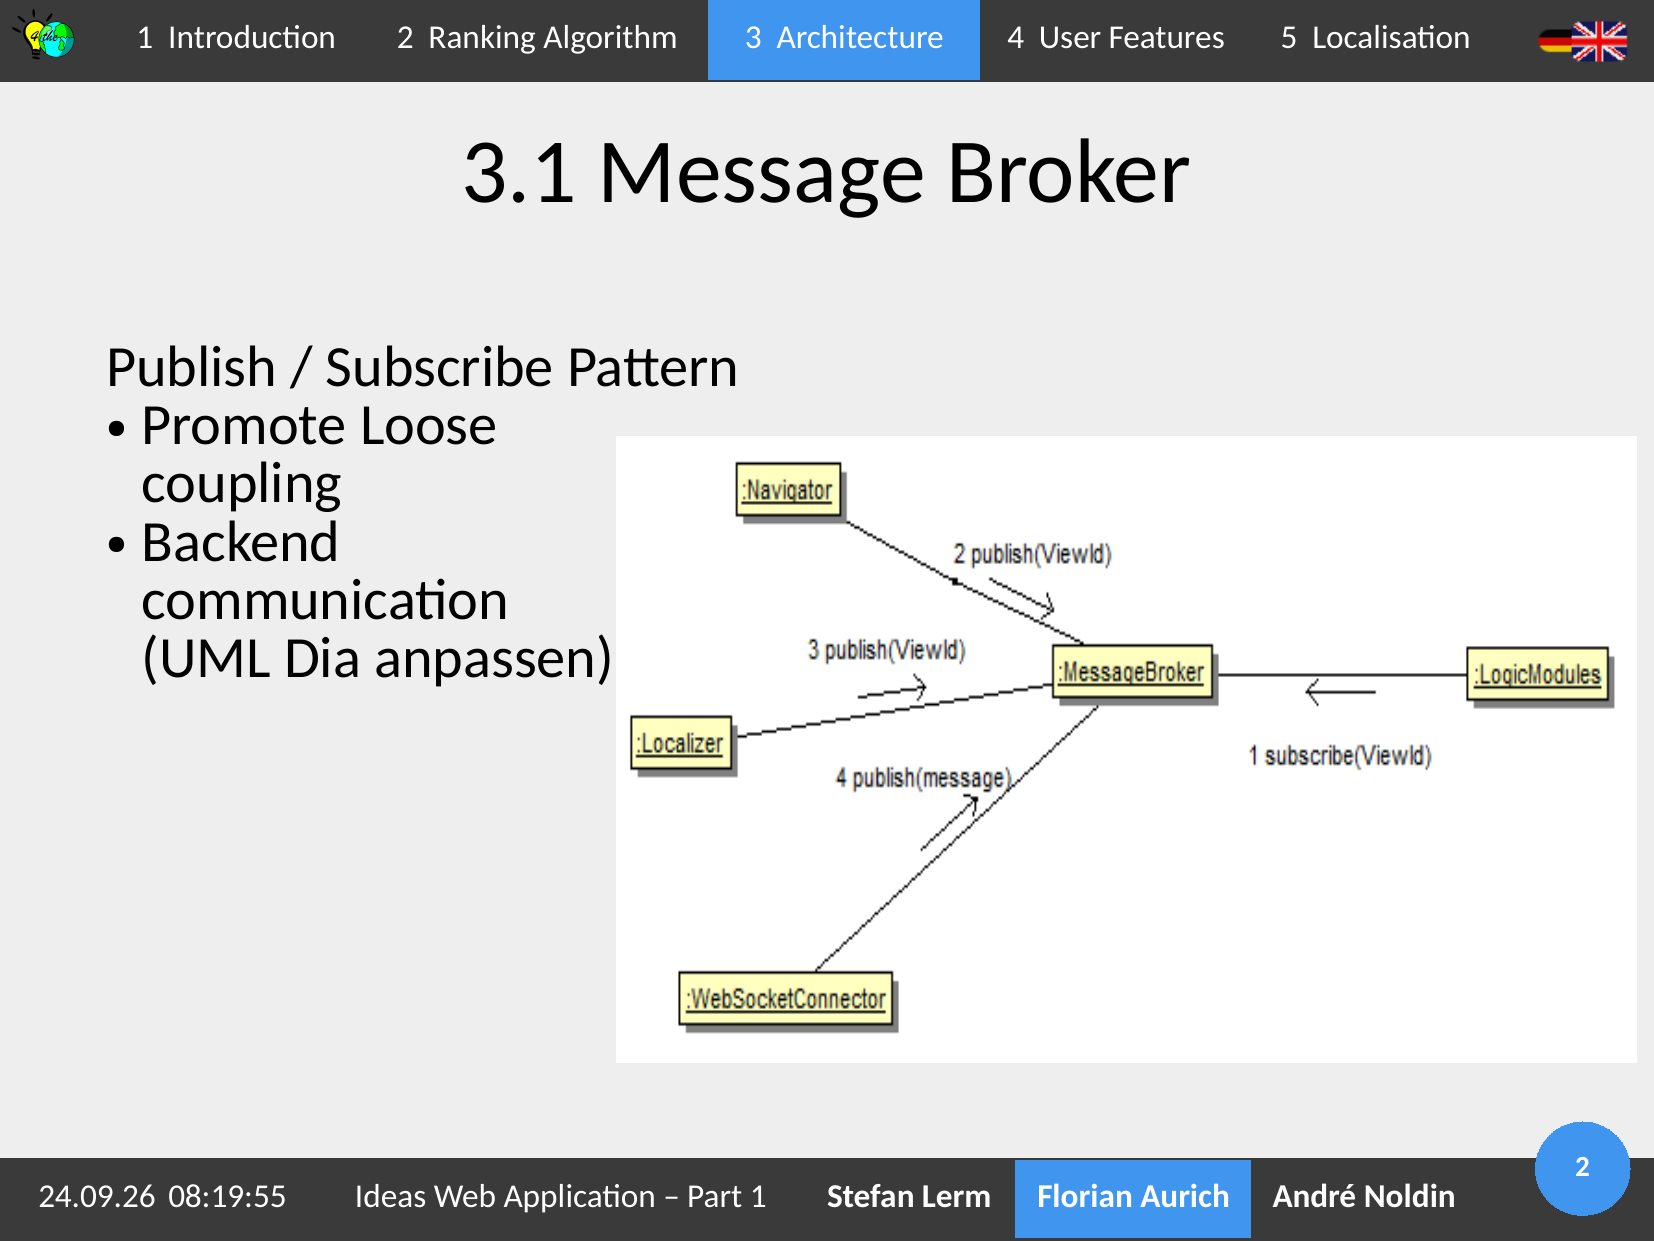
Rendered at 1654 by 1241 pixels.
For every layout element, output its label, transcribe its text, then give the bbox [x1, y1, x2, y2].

picture [2, 0, 83, 80]
text_box 4 User Features [980, 0, 1251, 80]
text_box Stefan Lerm [804, 1160, 1015, 1238]
text_box 3 Architecture [708, 0, 980, 80]
title 3.1 Message Broker [82, 88, 1571, 272]
text_box André Noldin [1251, 1160, 1477, 1238]
picture [616, 436, 1637, 1063]
picture [1536, 18, 1629, 64]
text_box 2 Ranking Algorithm [366, 0, 708, 80]
text_box 1 Introduction [106, 0, 366, 80]
text_box Florian Aurich [1015, 1160, 1251, 1238]
text_box Publish / Subscribe Pattern Promote Loose coupling Backend communication (UML Dia anpassen) [106, 342, 863, 827]
text_box Ideas Web Application – Part 1 [318, 1160, 804, 1238]
text_box 5 Localisation [1251, 0, 1501, 80]
